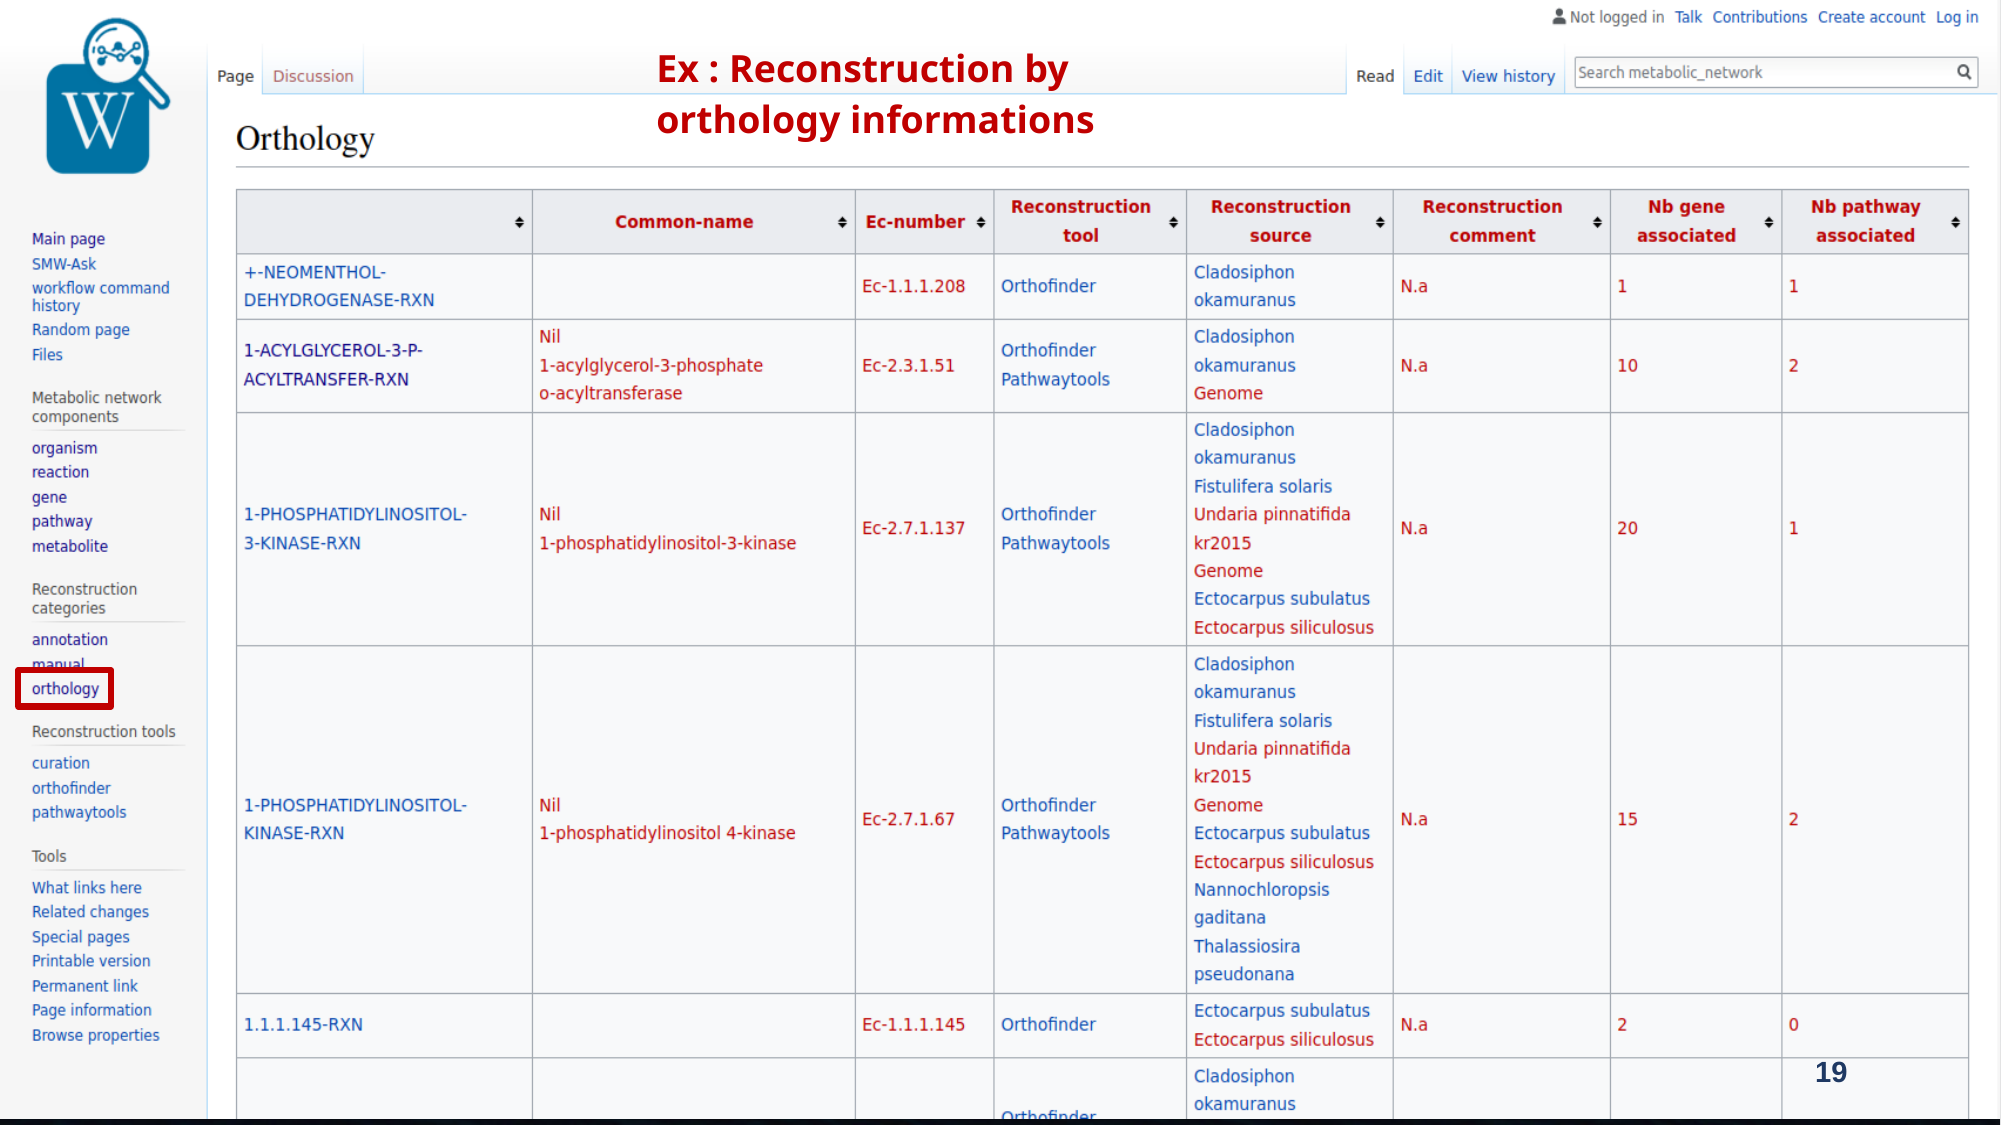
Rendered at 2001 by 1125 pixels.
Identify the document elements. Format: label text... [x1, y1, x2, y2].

slide_number 19 [1412, 1042, 1863, 1103]
picture [0, 0, 2001, 1125]
text_box Ex : Reconstruction by orthology informations [641, 34, 1178, 107]
